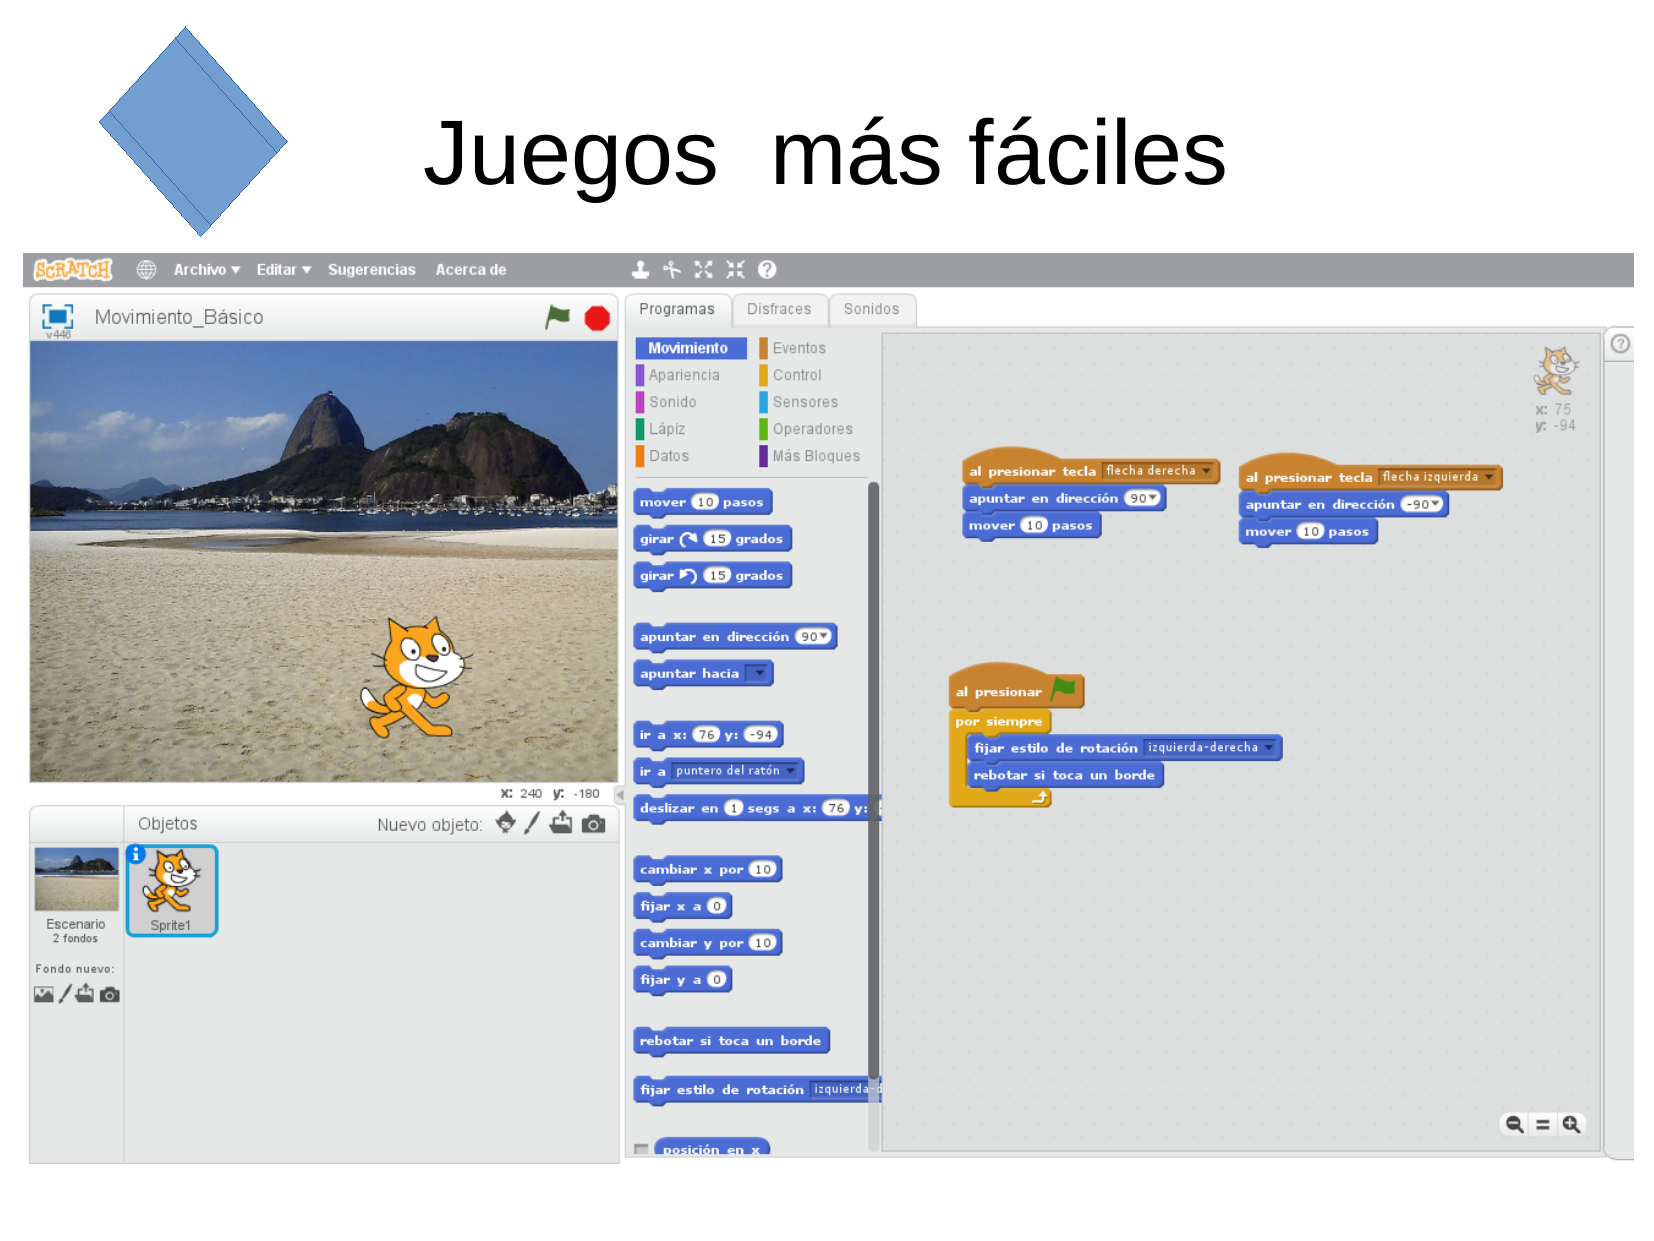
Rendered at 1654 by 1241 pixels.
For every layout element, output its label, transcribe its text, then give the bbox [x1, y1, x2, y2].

picture [23, 253, 1634, 1164]
text_box [99, 26, 288, 237]
title Juegos más fáciles [82, 49, 1571, 253]
